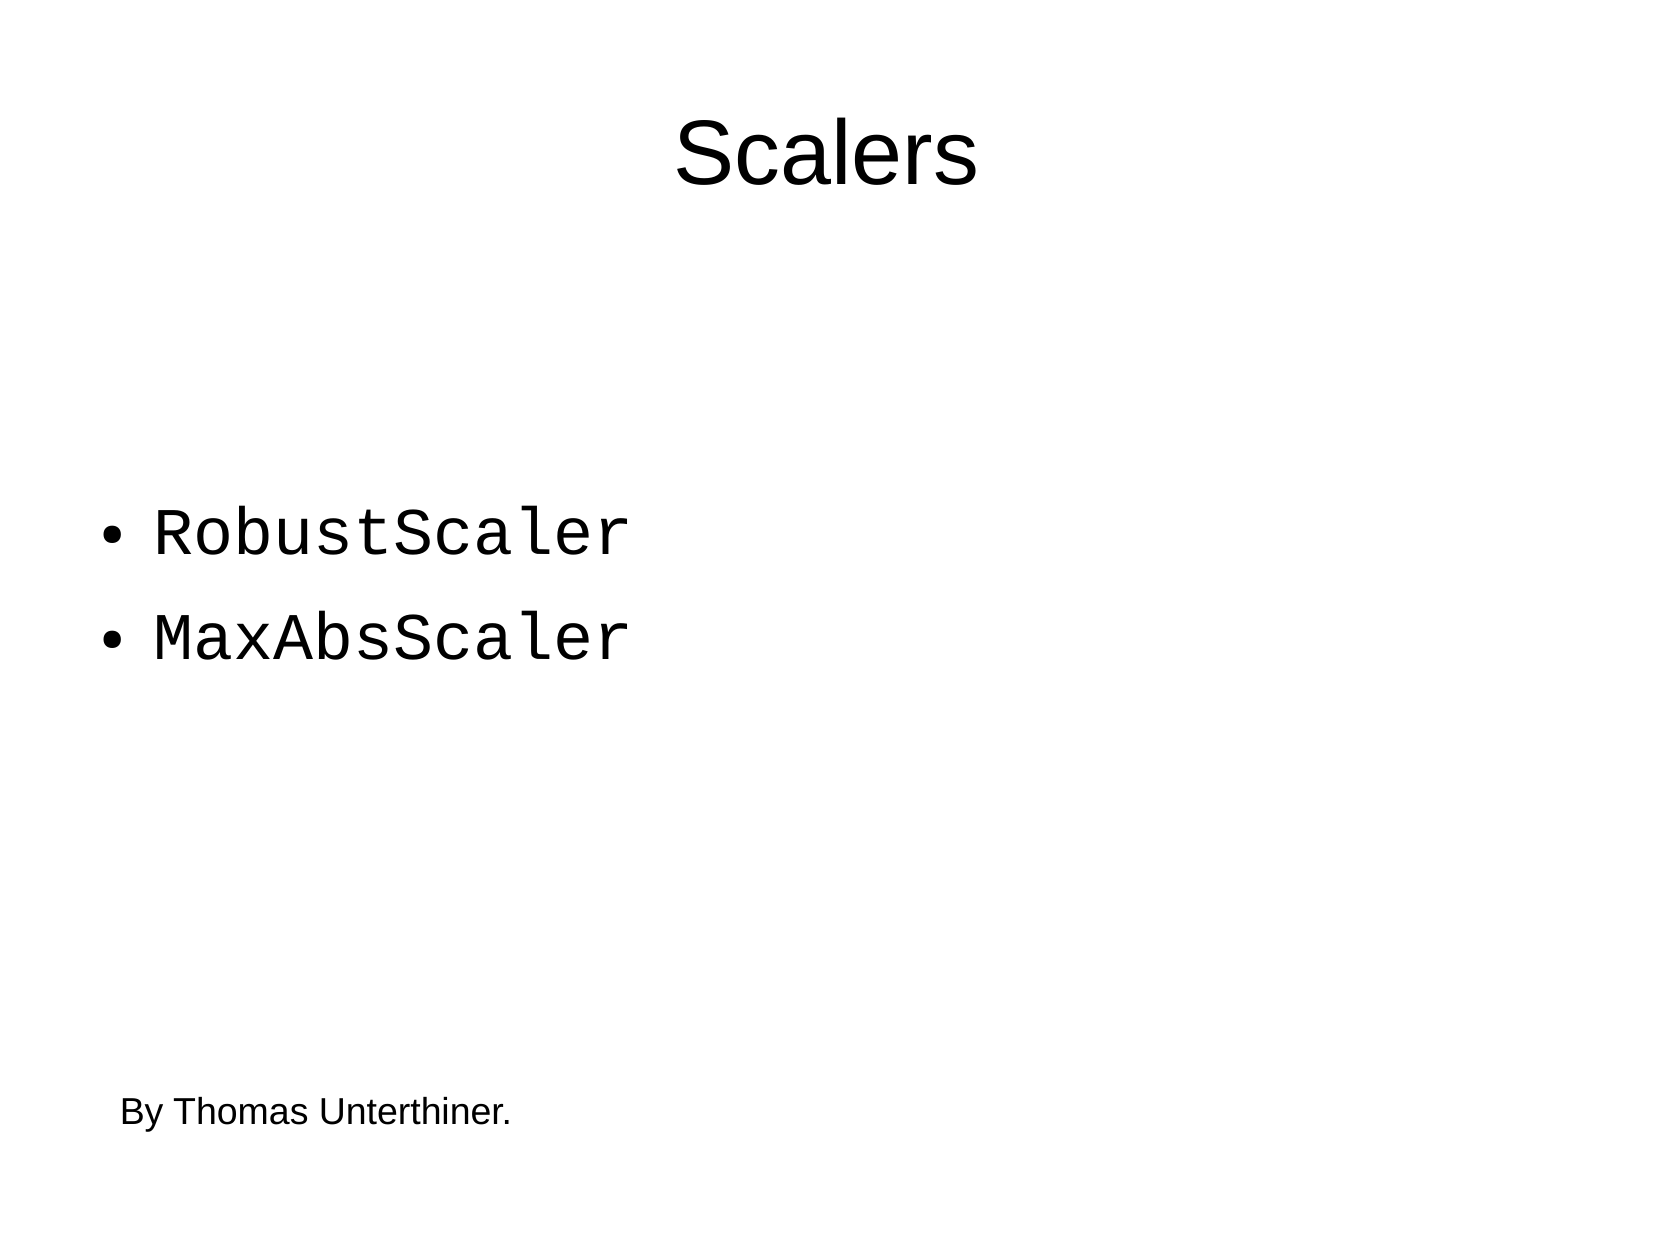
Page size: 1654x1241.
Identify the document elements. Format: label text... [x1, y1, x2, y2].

list RobustScaler MaxAbsScaler [82, 290, 1571, 1010]
text_box By Thomas Unterthiner. [105, 1083, 991, 1141]
title Scalers [82, 49, 1571, 257]
